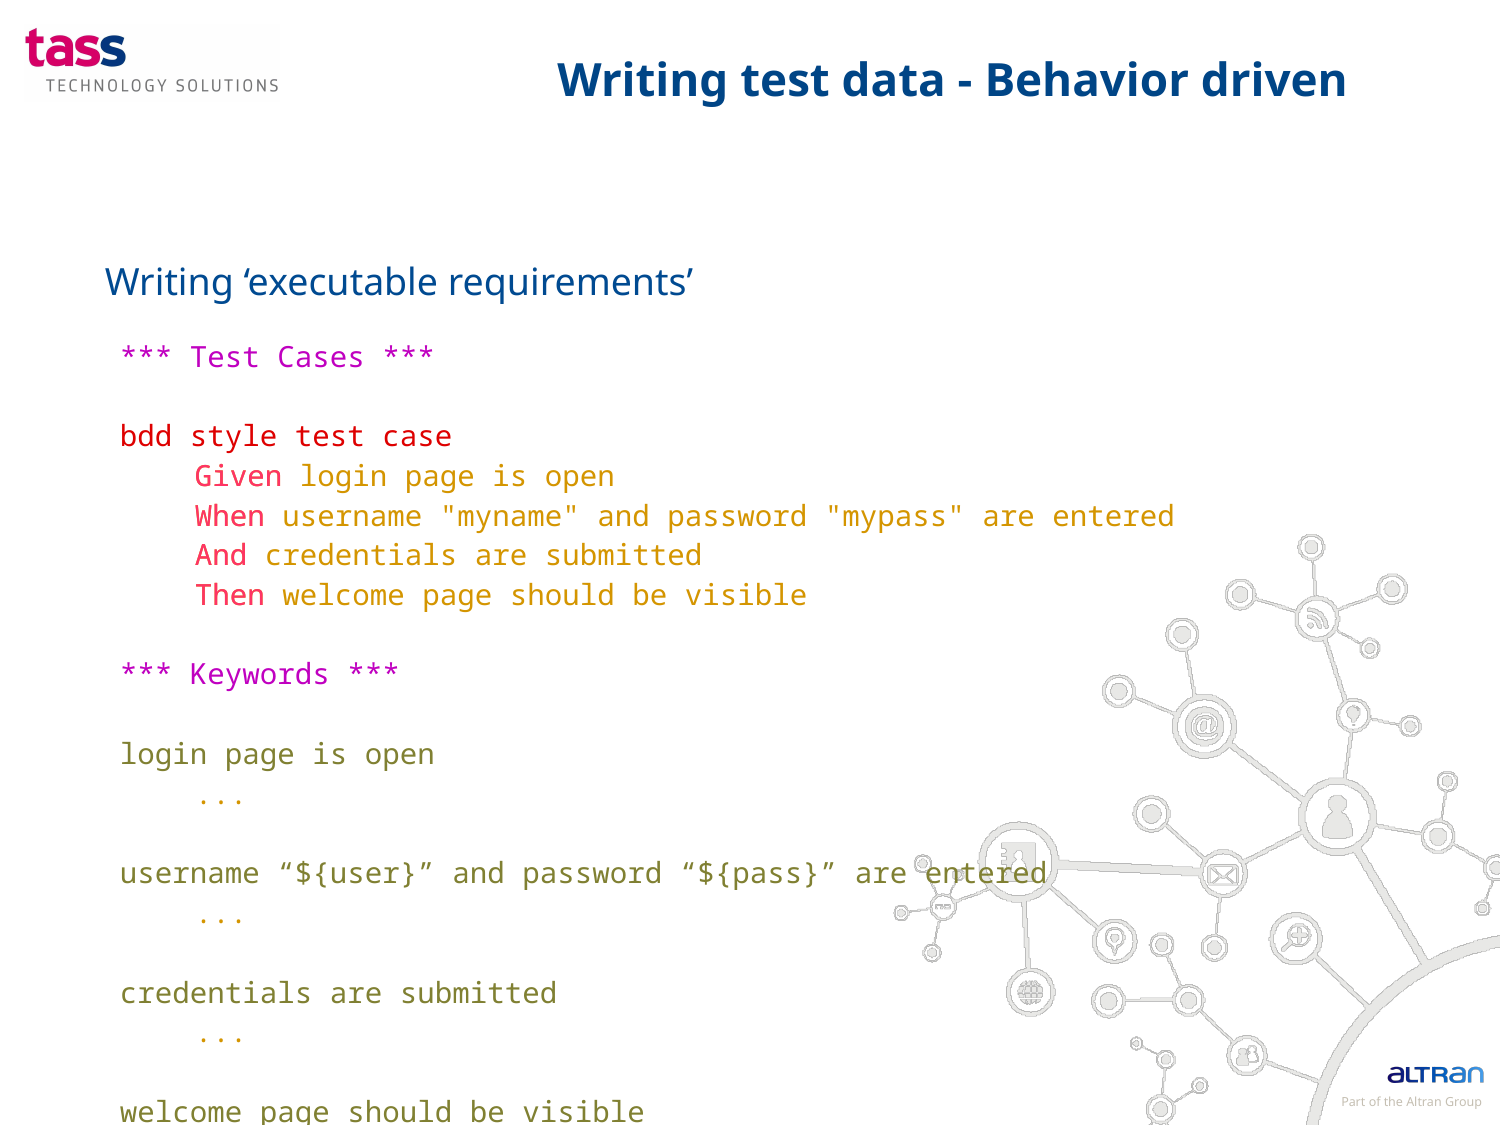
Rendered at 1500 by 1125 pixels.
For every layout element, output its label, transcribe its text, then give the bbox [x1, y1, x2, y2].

picture [1385, 1064, 1485, 1087]
text_box Given When And Then *** Keywords *** login page is open ... username “${user}” and password “${pass}” are entered ... credentials are submitted ... welcome page should be visible ... [105, 328, 1230, 1063]
list Writing ‘executable requirements’ [89, 205, 1375, 317]
picture [24, 24, 280, 102]
title Writing test data - Behavior driven [336, 30, 1375, 126]
